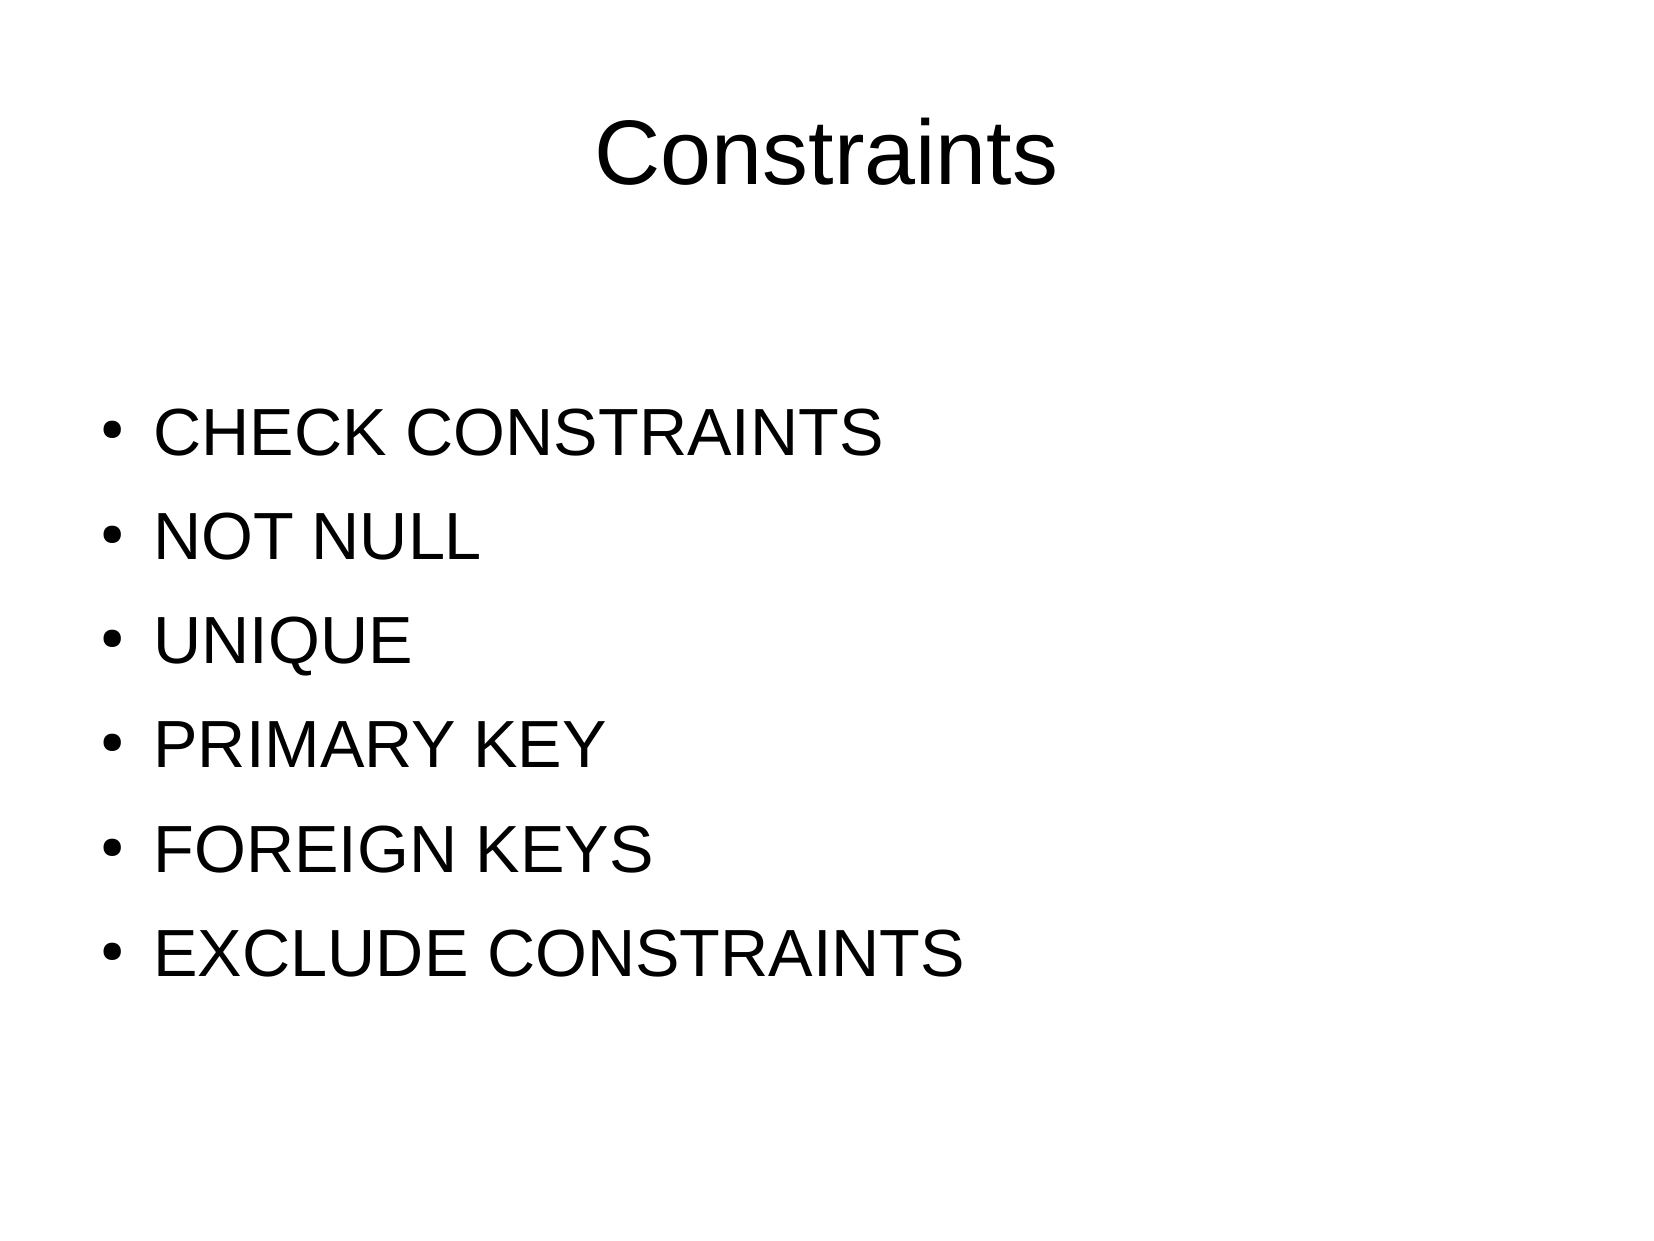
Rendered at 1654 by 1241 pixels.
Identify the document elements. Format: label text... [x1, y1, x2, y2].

title Constraints [82, 49, 1571, 257]
list CHECK CONSTRAINTS NOT NULL UNIQUE PRIMARY KEY FOREIGN KEYS EXCLUDE CONSTRAINTS [82, 290, 1571, 1010]
